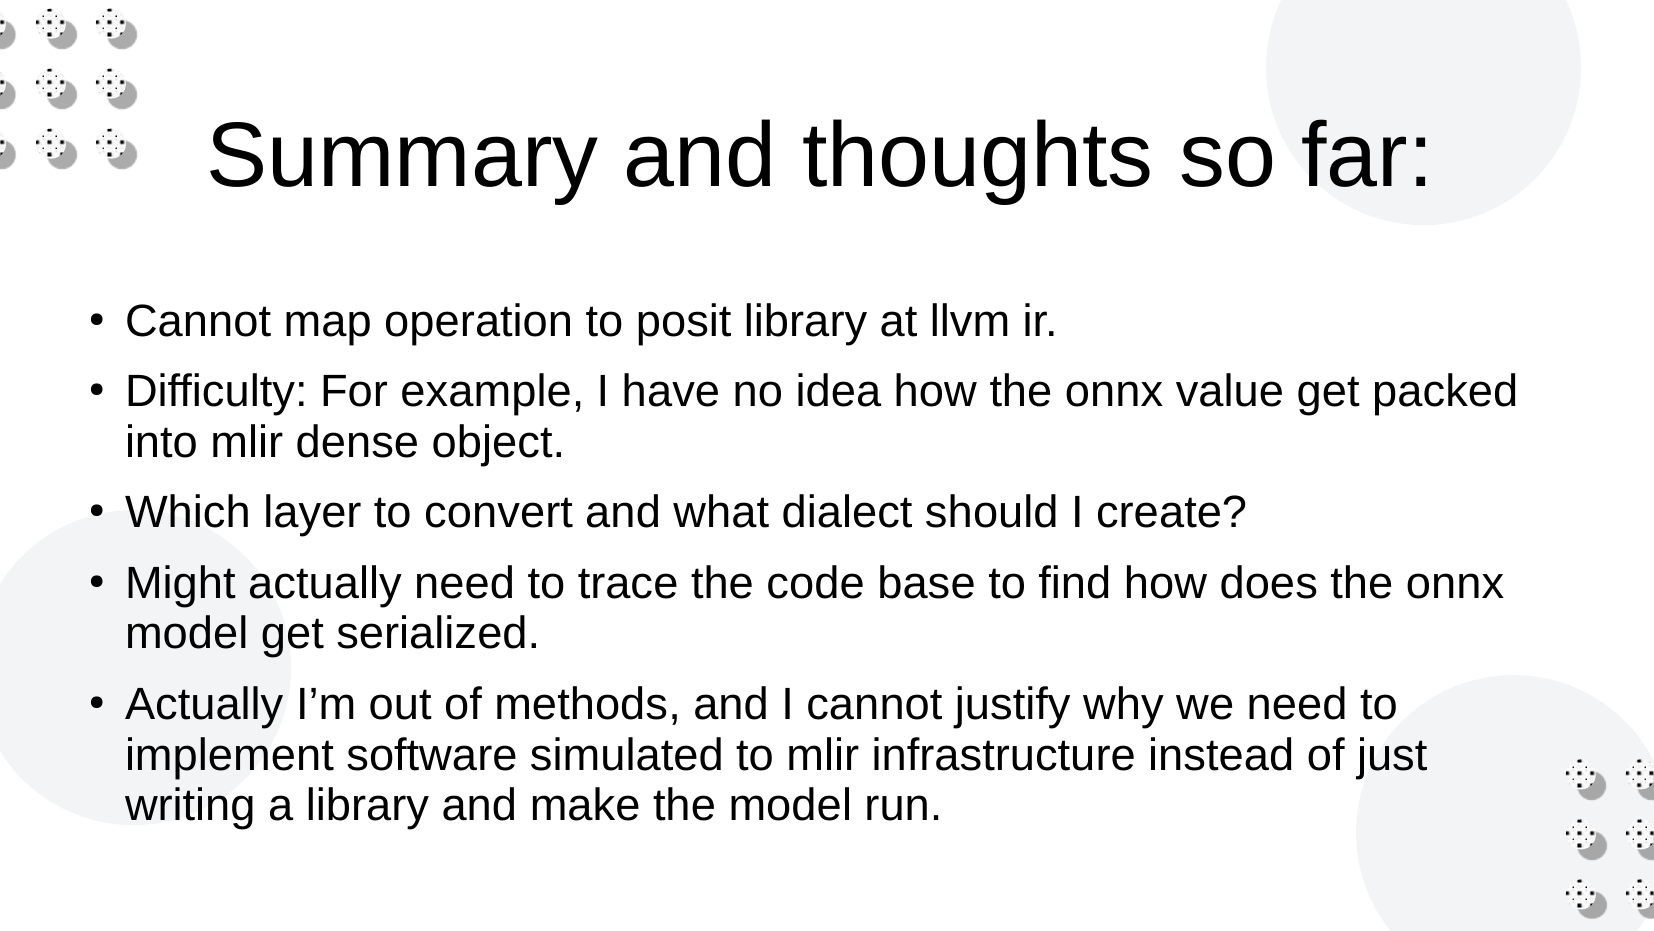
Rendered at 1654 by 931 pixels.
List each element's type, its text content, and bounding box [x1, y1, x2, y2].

picture [1565, 879, 1596, 910]
picture [0, 71, 6, 96]
list Cannot map operation to posit library at llvm ir. Difficulty: For example, I have no idea how the onnx value get packed into mlir dense object. Which layer to convert and what dialect should I create? Might actually need to trace the code base to find how does the onnx model get serialized. Actually I’m out of methods, and I cannot justify why we need to implement software simulated to mlir infrastructure instead of just writing a library and make the model run. [76, 295, 1565, 835]
picture [0, 11, 6, 36]
picture [1625, 759, 1654, 790]
picture [35, 68, 66, 99]
picture [1565, 819, 1596, 850]
picture [1625, 879, 1654, 910]
picture [35, 128, 67, 159]
picture [95, 8, 126, 39]
picture [35, 8, 66, 39]
picture [97, 68, 124, 76]
picture [1625, 819, 1654, 850]
picture [1565, 759, 1596, 790]
picture [0, 131, 7, 156]
title Summary and thoughts so far: [76, 76, 1565, 233]
